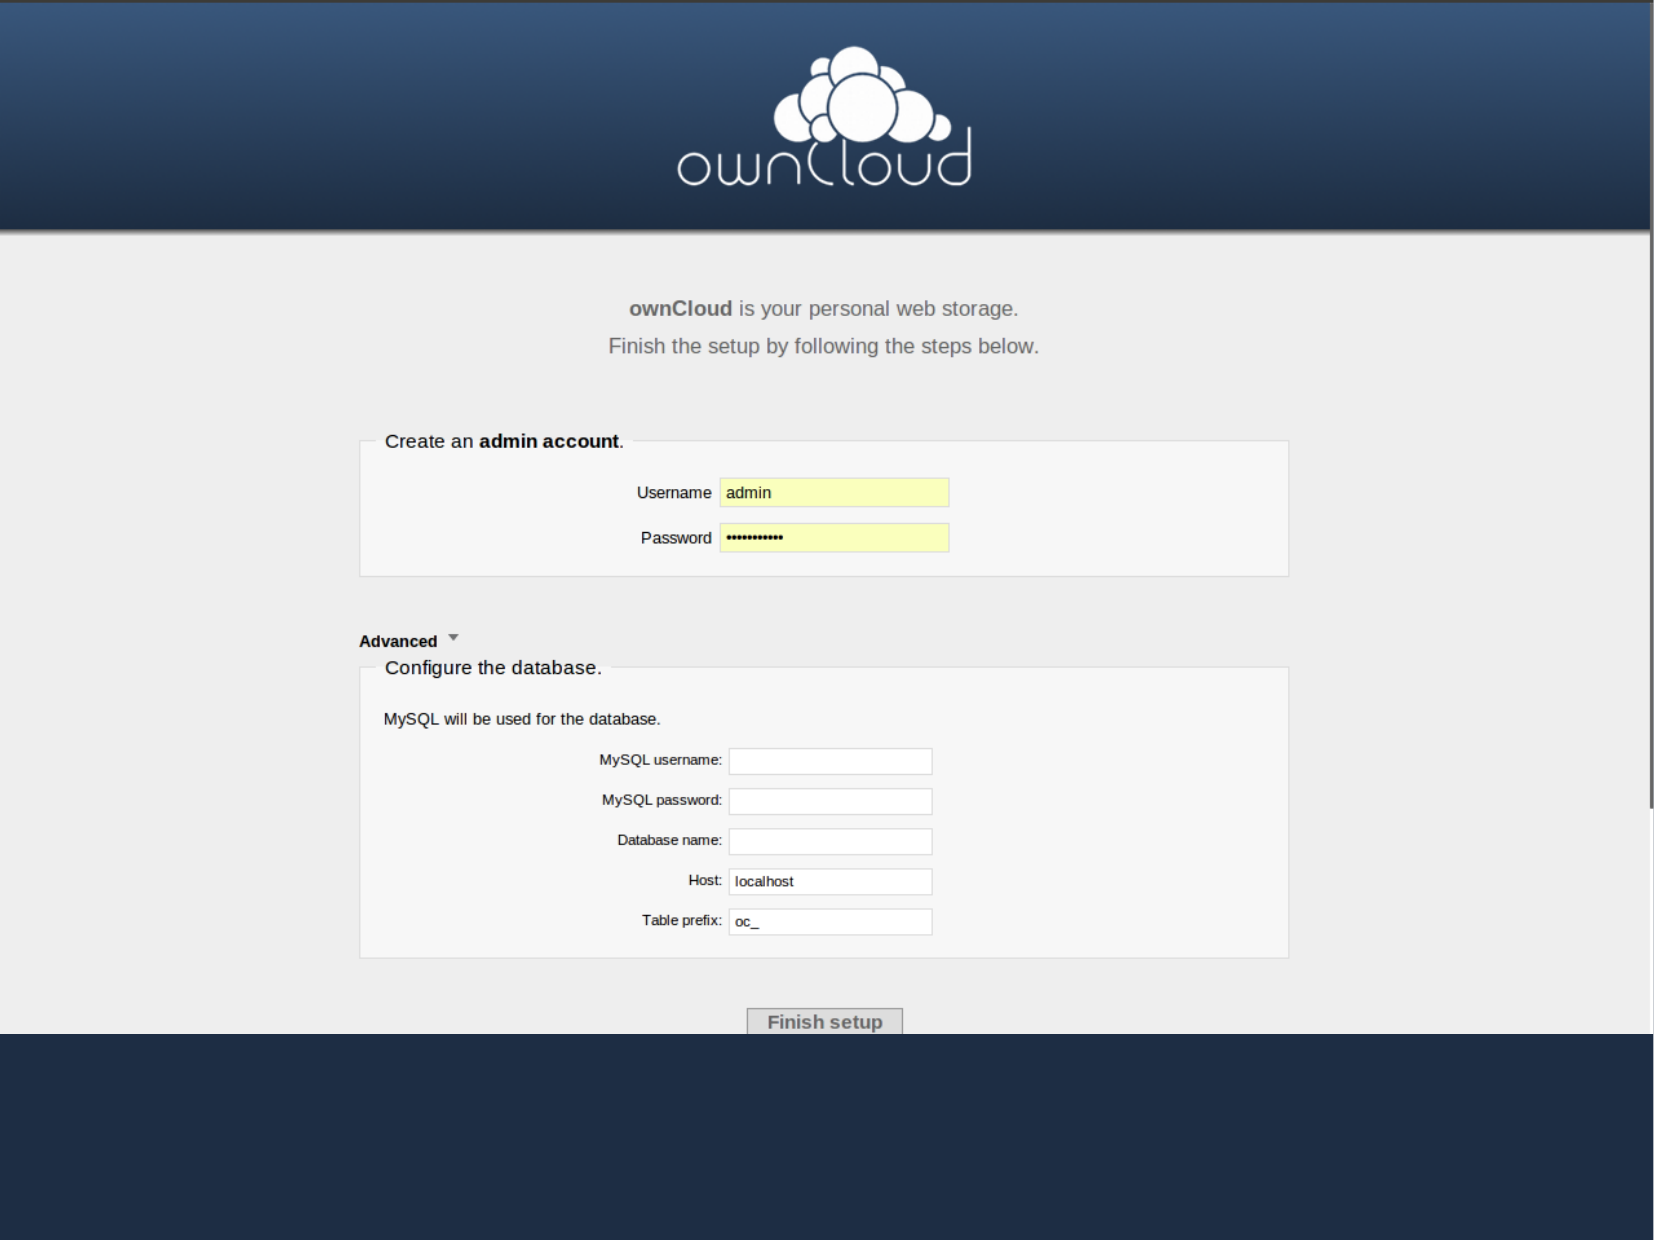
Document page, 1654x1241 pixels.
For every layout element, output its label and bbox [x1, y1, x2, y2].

picture [0, 0, 1654, 1034]
